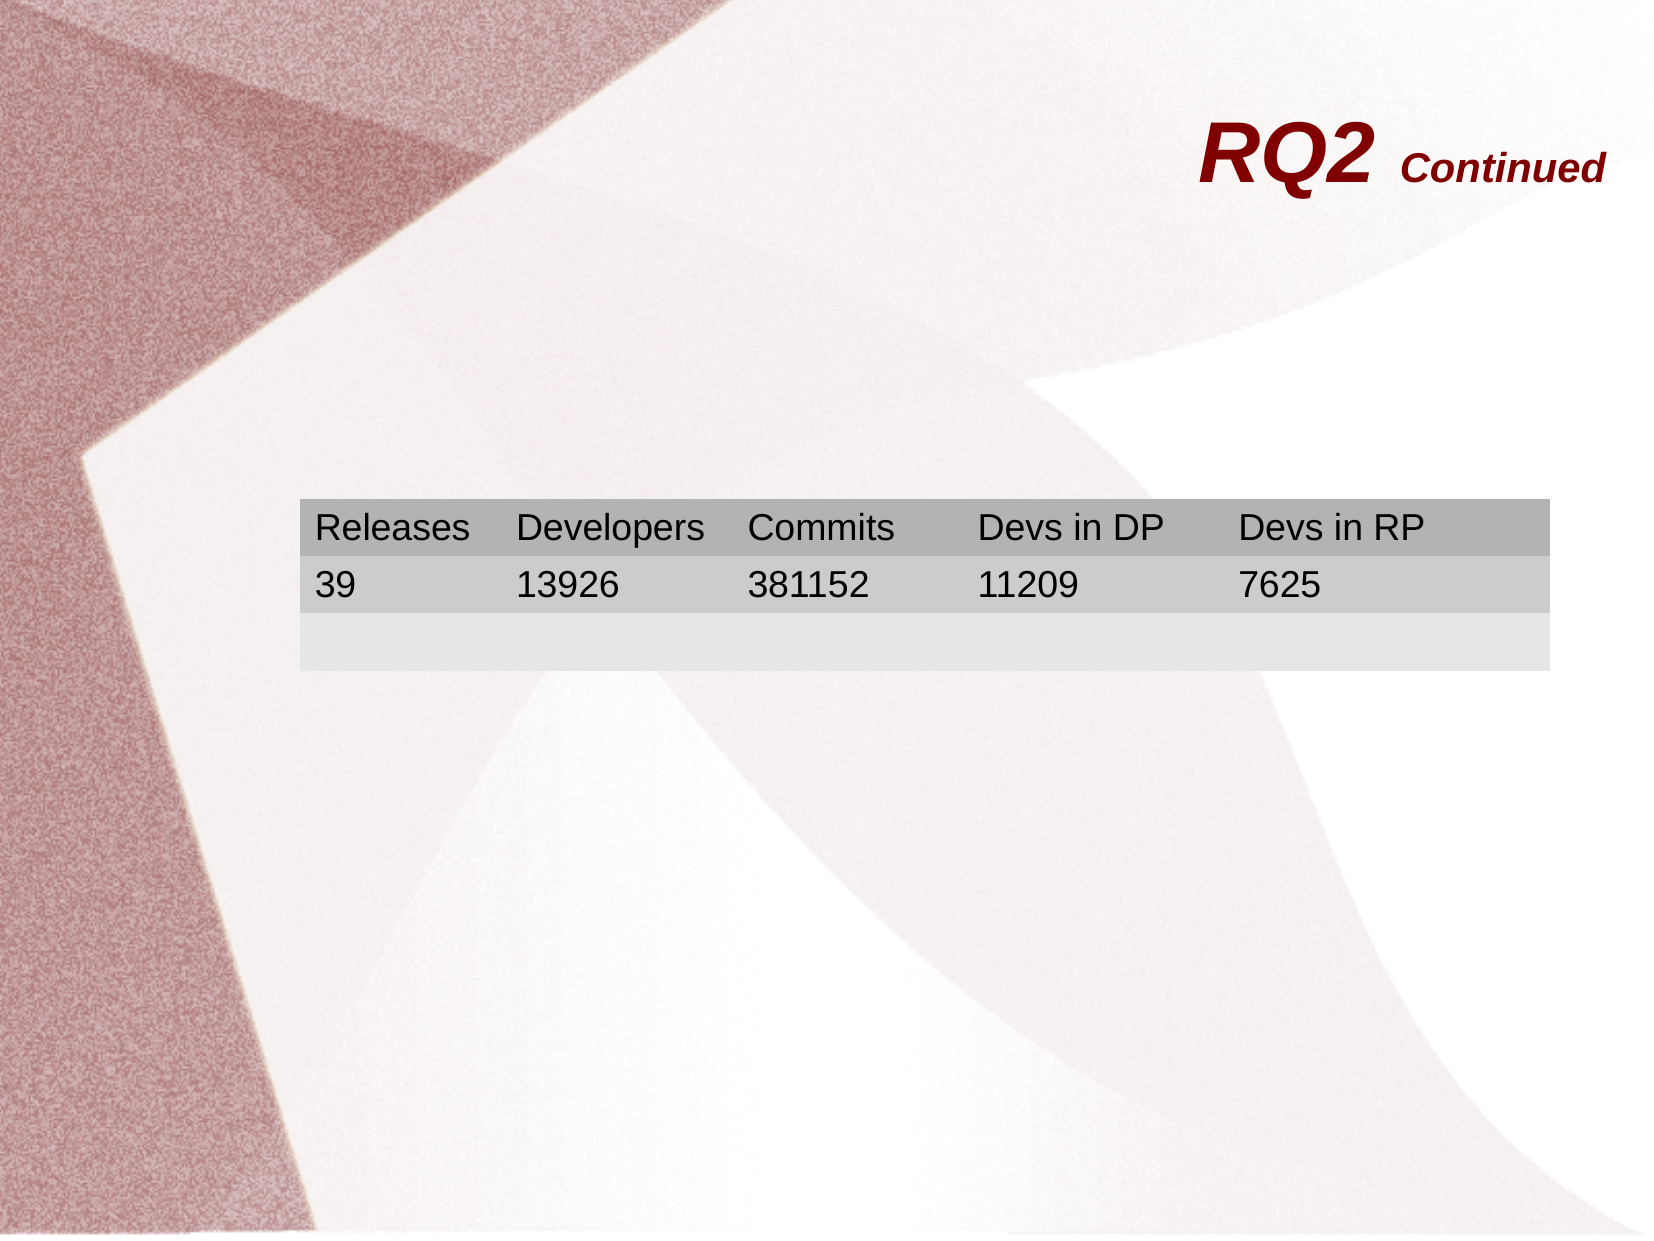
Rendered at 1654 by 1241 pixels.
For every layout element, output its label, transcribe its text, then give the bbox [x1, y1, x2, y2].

table_header Commits [733, 499, 963, 556]
table_header Developers [501, 499, 733, 556]
table_cell [963, 613, 1224, 671]
table_cell [300, 613, 501, 671]
table_cell 39 [300, 556, 501, 613]
table_header Devs in DP [963, 499, 1224, 556]
table_cell 7625 [1224, 556, 1550, 613]
table_header Devs in RP [1224, 499, 1550, 556]
picture [0, 0, 1654, 1241]
table_cell 11209 [963, 556, 1224, 613]
table_cell [1224, 613, 1550, 671]
table_cell [733, 613, 963, 671]
title RQ2 Continued [596, 49, 1607, 257]
table_header Releases [300, 499, 501, 556]
table_cell 13926 [501, 556, 733, 613]
table_cell [501, 613, 733, 671]
table_cell 381152 [733, 556, 963, 613]
